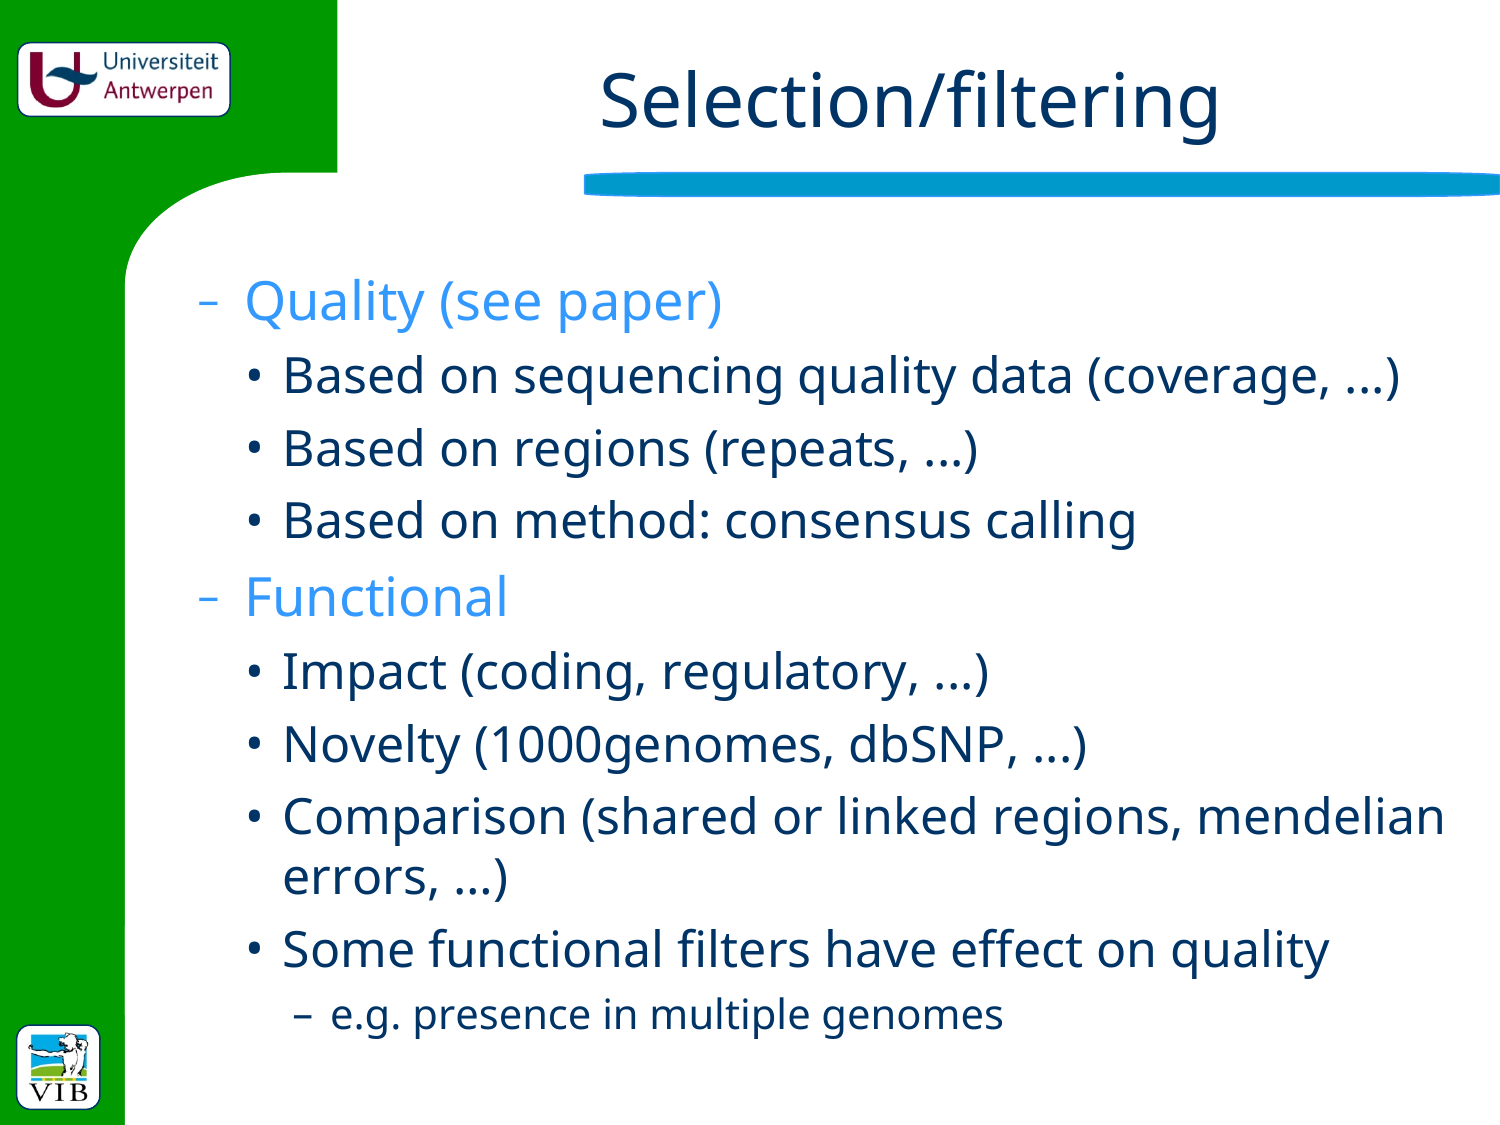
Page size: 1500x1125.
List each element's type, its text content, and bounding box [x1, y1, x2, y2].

picture [25, 47, 223, 112]
title Selection/filtering [584, 0, 1500, 195]
picture [25, 1029, 91, 1107]
list Quality (see paper) Based on sequencing quality data (coverage, ...) Based on regions (repeats, ...) Based on method: consensus calling Functional Impact (coding, regulatory, ...) Novelty (1000genomes, dbSNP, ...) Comparison (shared or linked regions, mendelian errors, …) Some functional filters have effect on quality e.g. presence in multiple genomes [159, 258, 1465, 1106]
